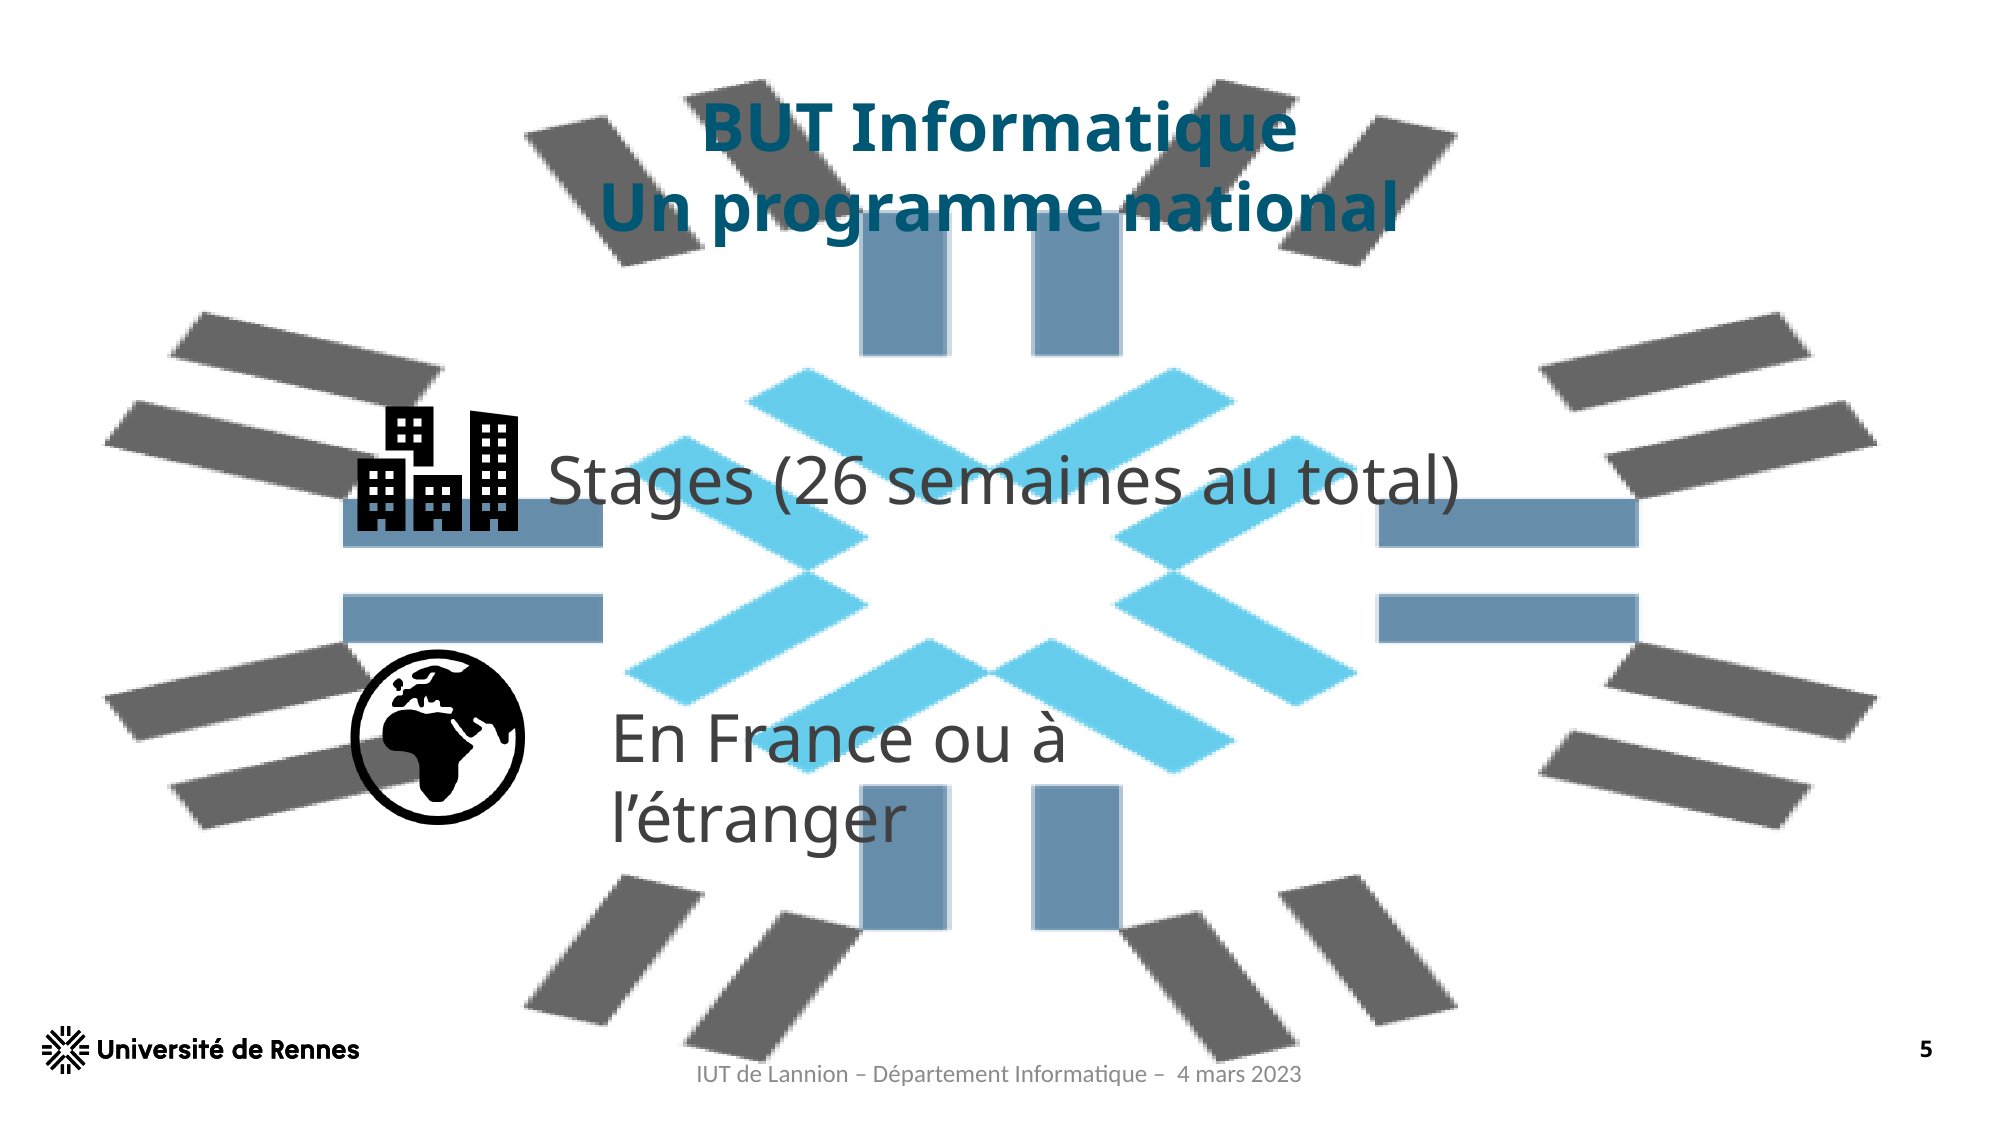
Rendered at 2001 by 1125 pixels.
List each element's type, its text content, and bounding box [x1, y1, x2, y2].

text_box En France ou à l’étranger [595, 688, 1322, 864]
picture [341, 372, 534, 565]
text_box IUT de Lannion – Département Informatique – 4 mars 2023 [662, 1042, 1338, 1103]
text_box BUT Informatique Un programme national [468, 77, 1531, 253]
picture [42, 1026, 359, 1074]
picture [327, 626, 548, 848]
text_box Stages (26 semaines au total) [534, 431, 1477, 526]
